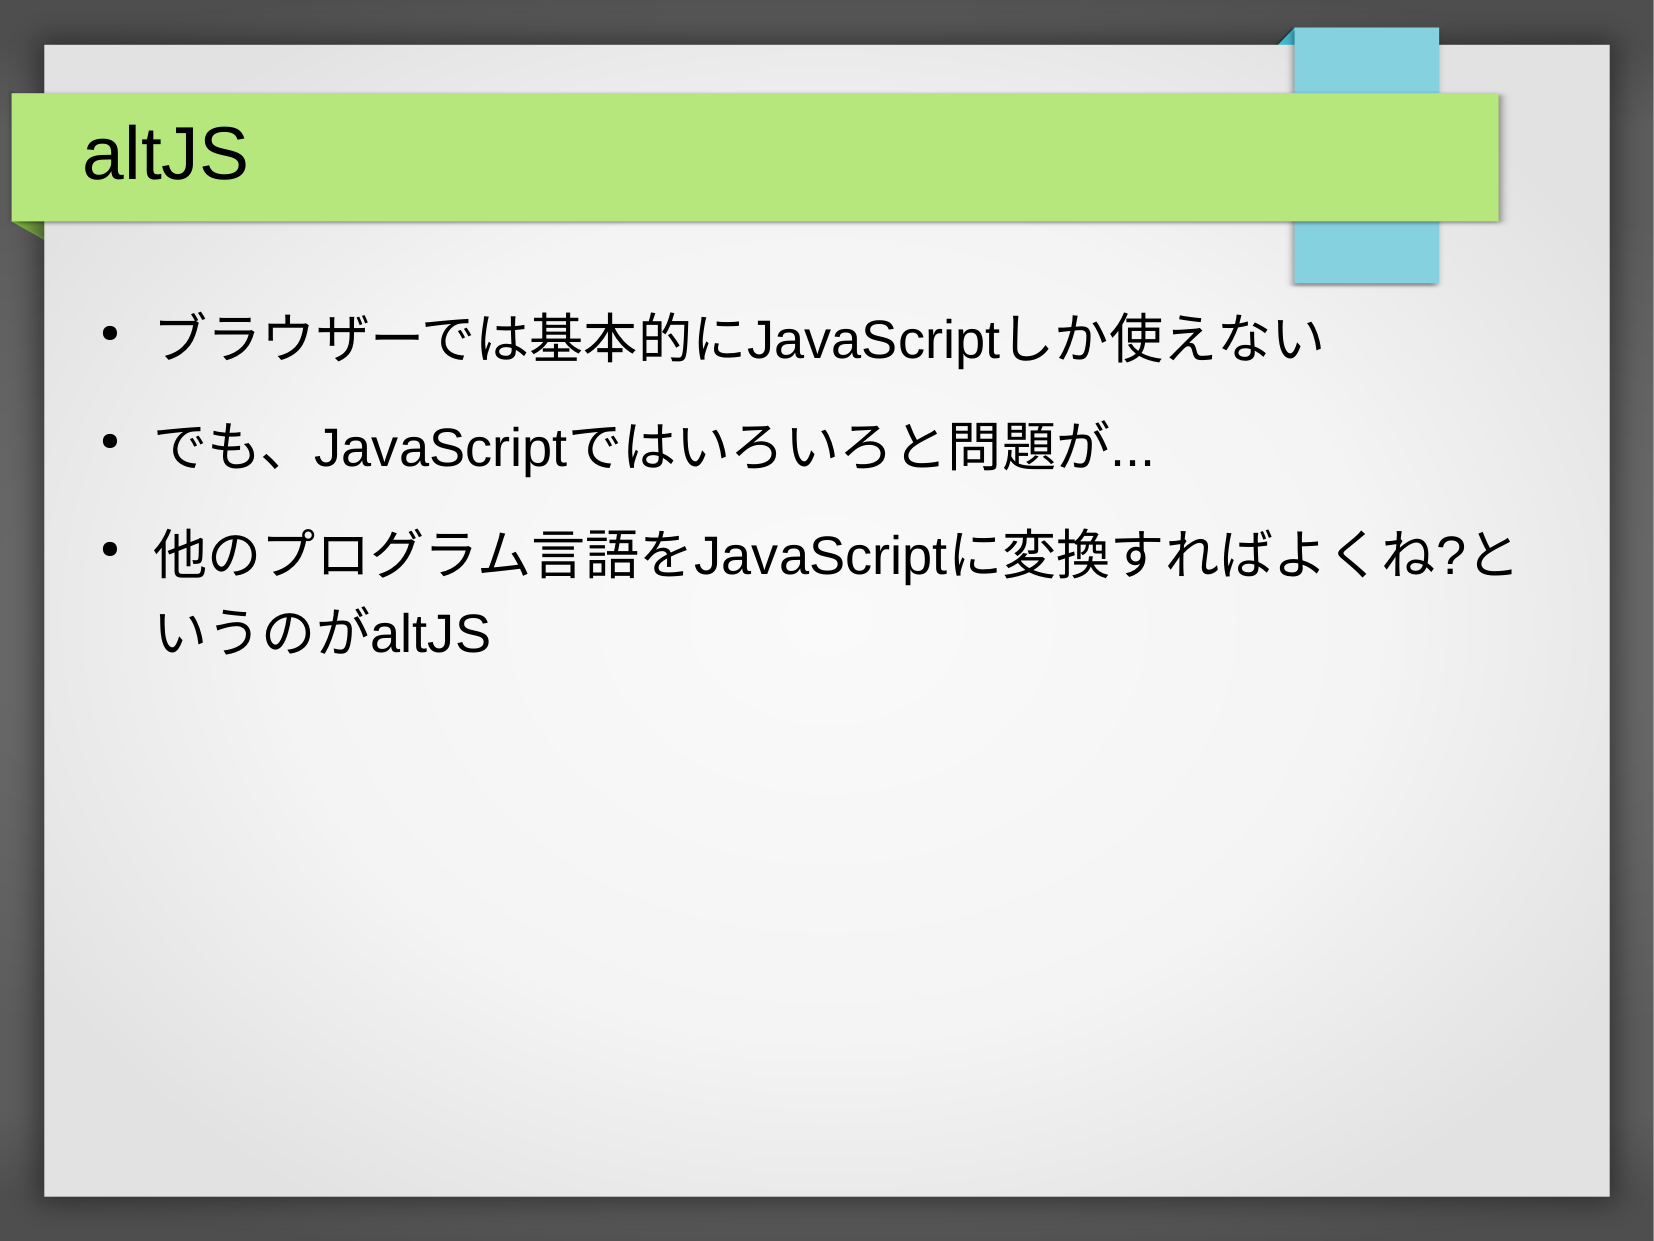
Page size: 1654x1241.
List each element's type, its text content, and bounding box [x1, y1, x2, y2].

list ブラウザーでは基本的にJavaScriptしか使えない でも、JavaScriptではいろいろと問題が... 他のプログラム言語をJavaScriptに変換すればよくね?というのがaltJS [82, 295, 1571, 1015]
picture [0, 0, 1654, 1241]
title altJS [82, 94, 1264, 213]
